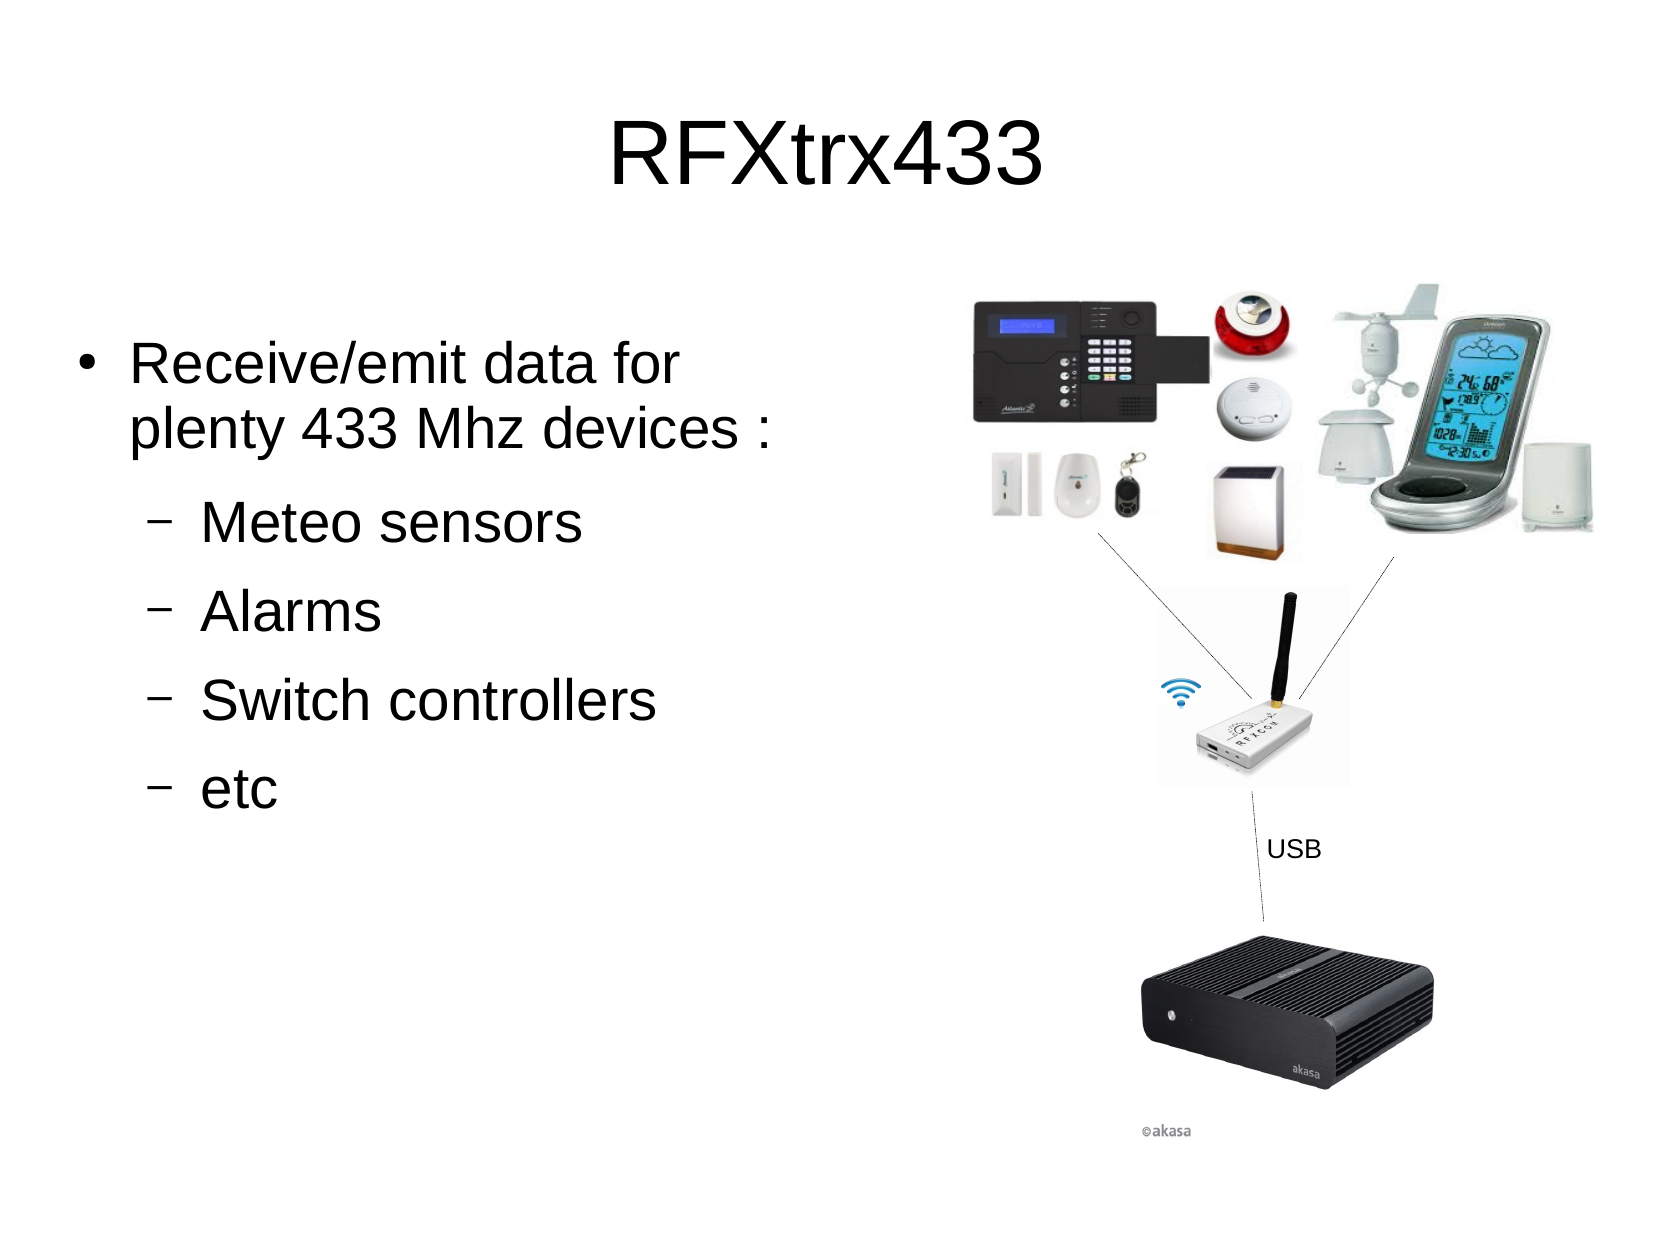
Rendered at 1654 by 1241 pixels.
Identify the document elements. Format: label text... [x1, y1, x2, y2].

picture [1315, 282, 1595, 534]
picture [1157, 586, 1350, 788]
title RFXtrx433 [82, 49, 1571, 257]
picture [1133, 870, 1439, 1146]
list Receive/emit data for plenty 433 Mhz devices : Meteo sensors Alarms Switch controllers etc [59, 330, 839, 1050]
text_box USB [1251, 826, 1338, 872]
picture [956, 259, 1304, 564]
